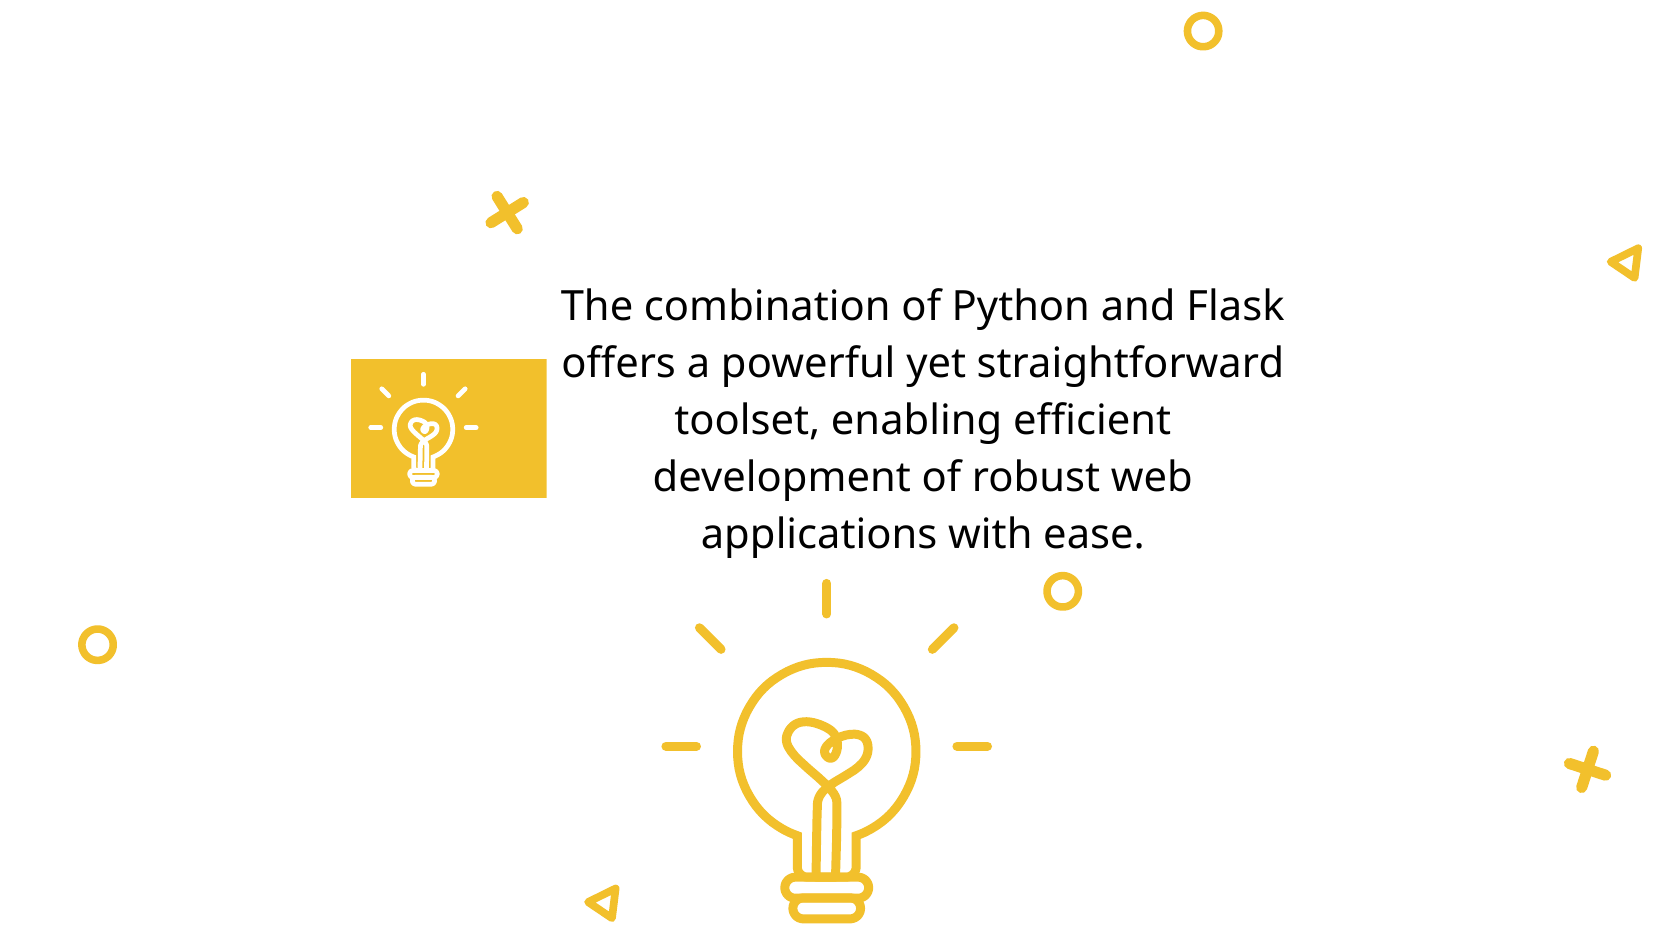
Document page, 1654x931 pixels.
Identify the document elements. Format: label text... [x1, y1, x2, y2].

text_box The combination of Python and Flask offers a powerful yet straightforward toolset, enabling efficient development of robust web applications with ease. [546, 276, 1300, 562]
